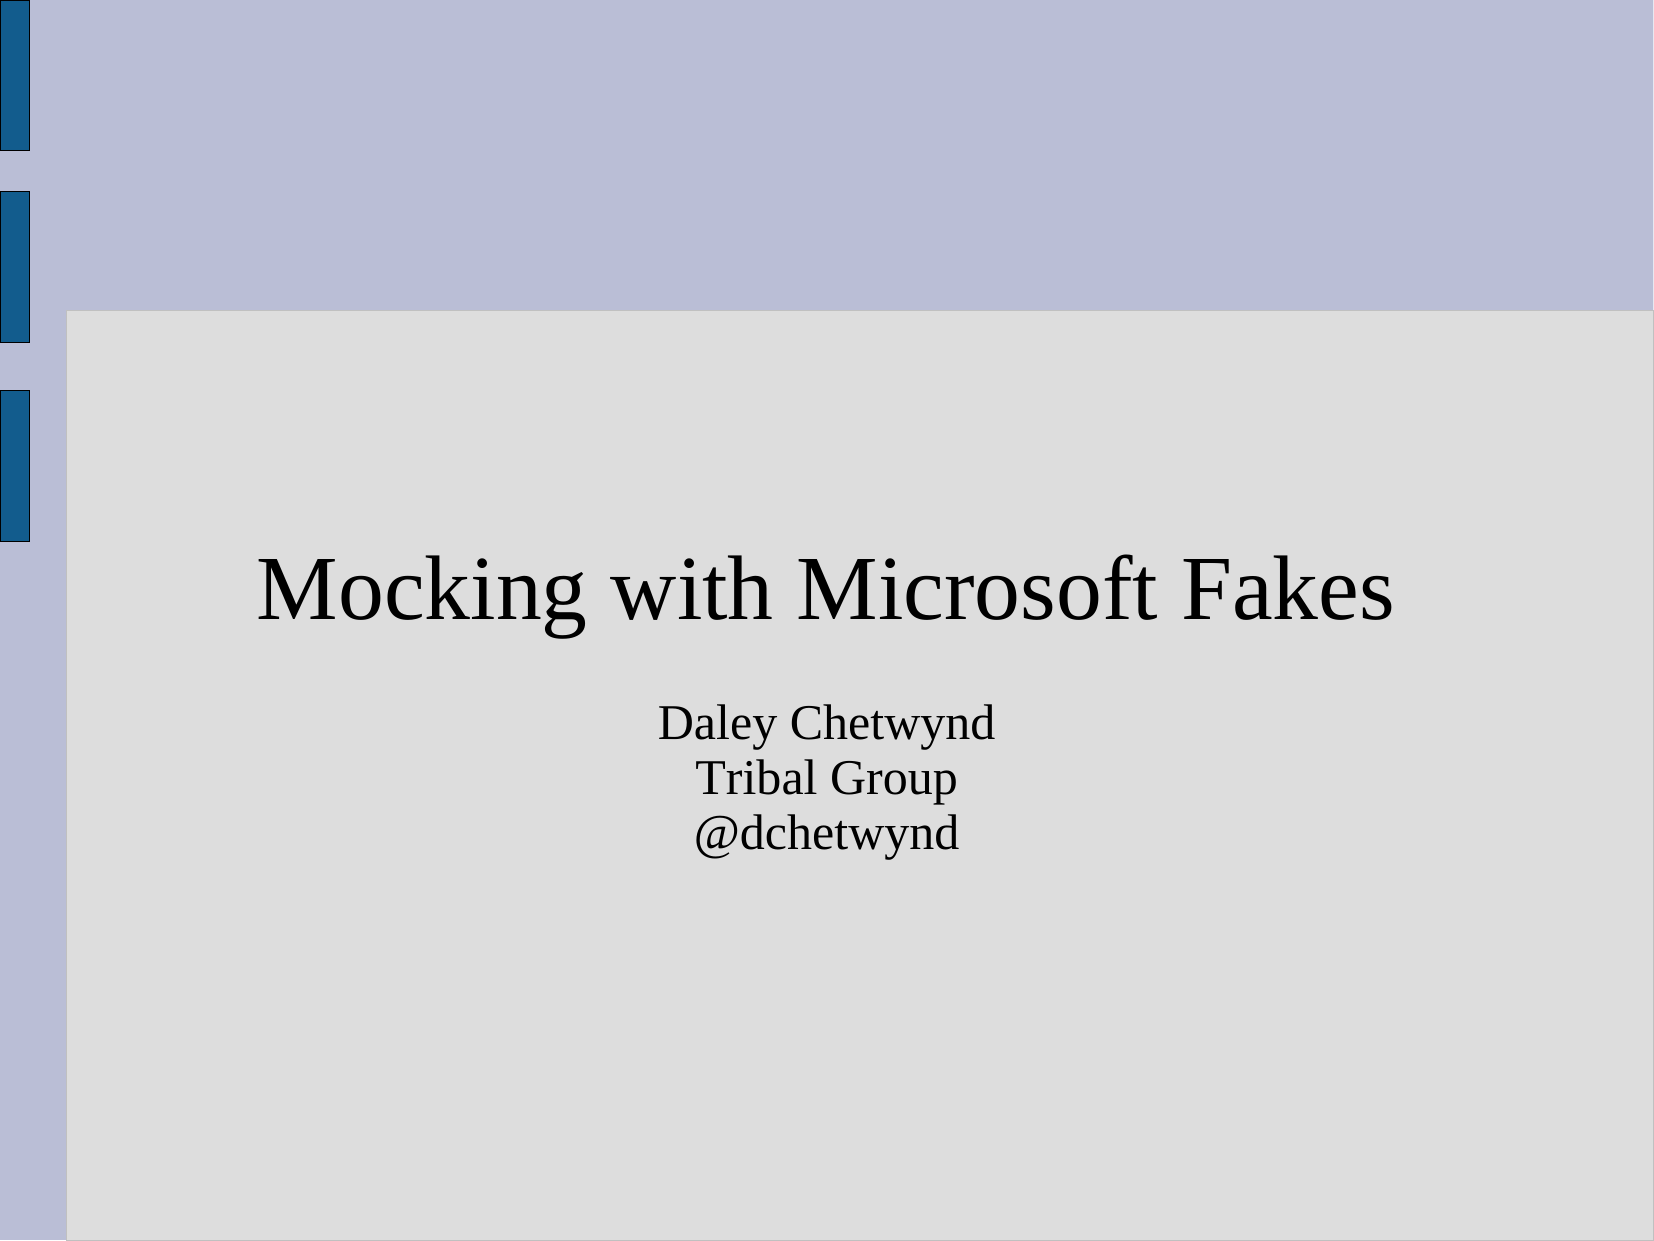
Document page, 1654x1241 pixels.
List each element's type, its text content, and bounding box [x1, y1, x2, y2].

subtitle Mocking with Microsoft Fakes Daley Chetwynd Tribal Group @dchetwynd [82, 290, 1571, 1109]
